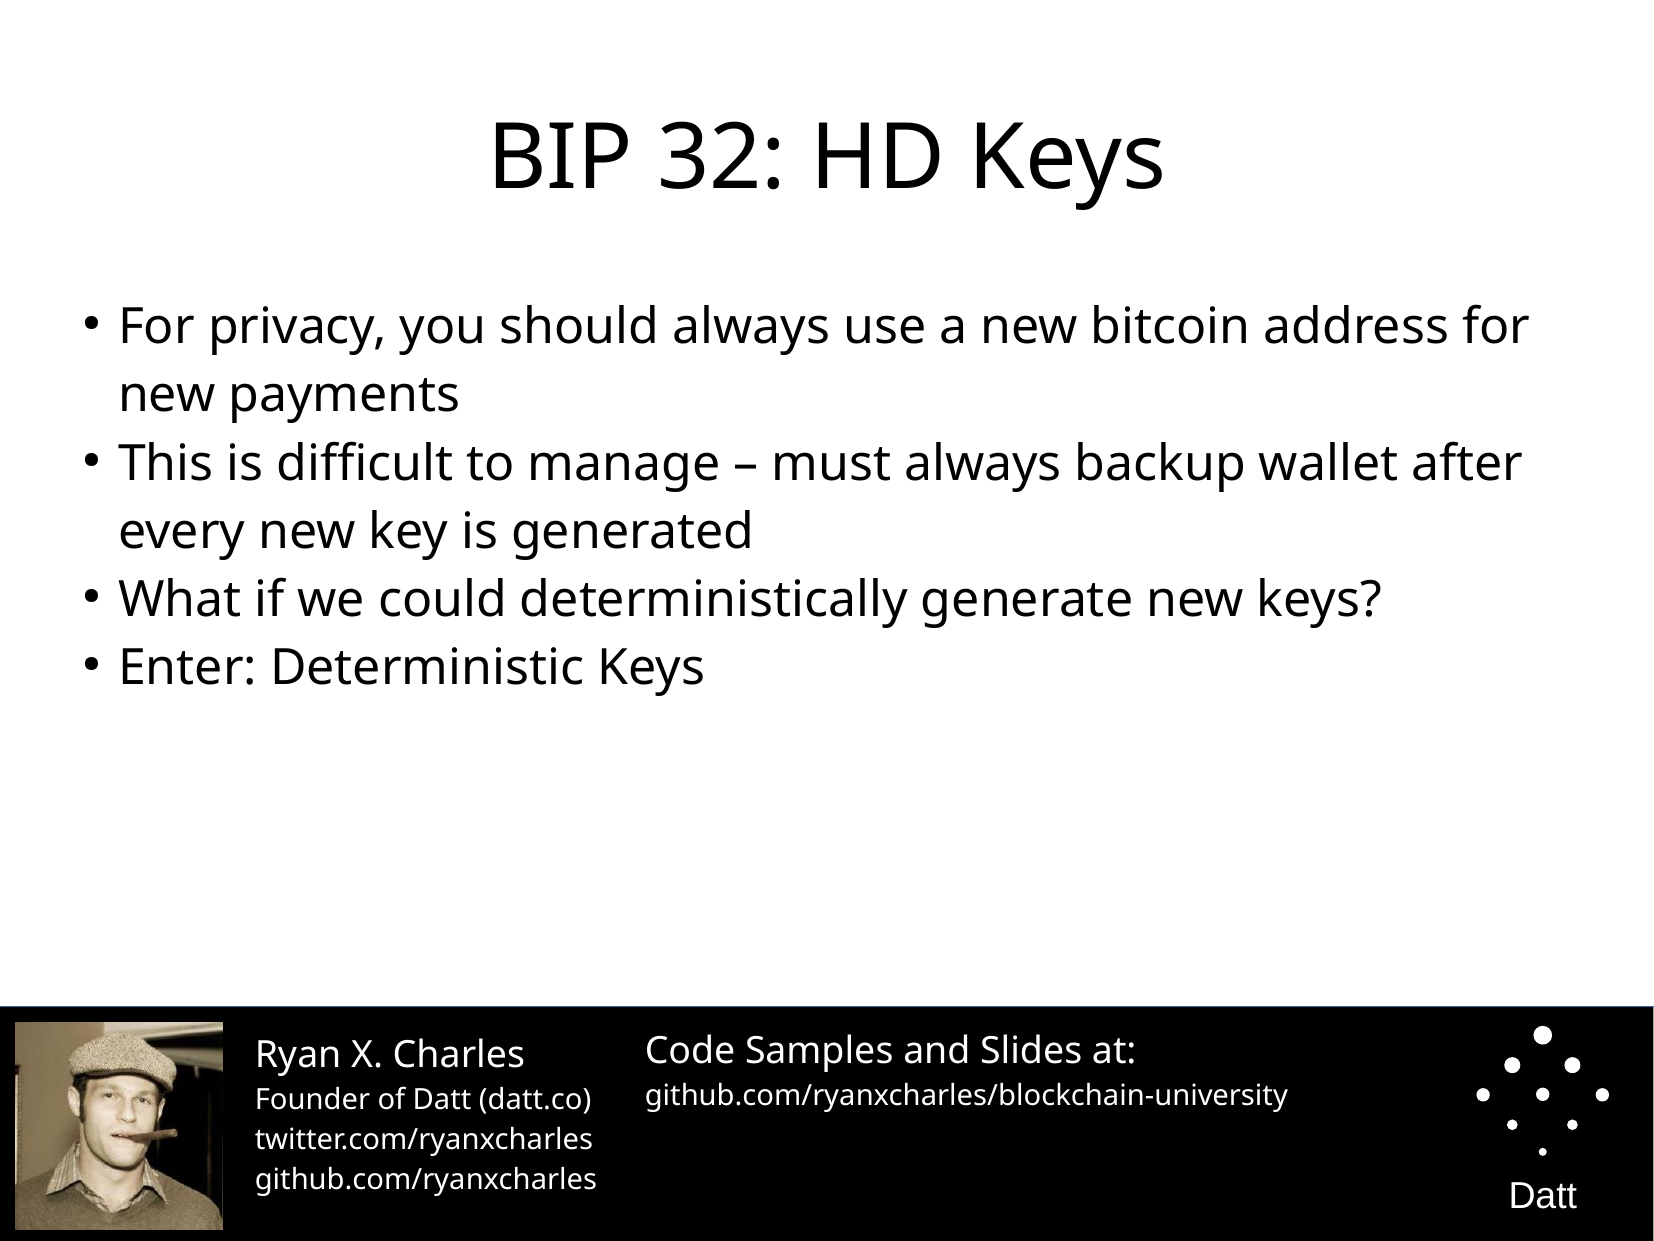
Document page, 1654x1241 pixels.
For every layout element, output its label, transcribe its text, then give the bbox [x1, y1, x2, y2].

text_box Ryan X. Charles Founder of Datt (datt.co) twitter.com/ryanxcharles github.com/ryanxcharles [240, 1020, 976, 1241]
text_box Code Samples and Slides at: github.com/ryanxcharles/blockchain-university [630, 1015, 1403, 1156]
title BIP 32: HD Keys [82, 49, 1571, 257]
subtitle For privacy, you should always use a new bitcoin address for new payments This is difficult to manage – must always backup wallet after every new key is generated What if we could deterministically generate new keys? Enter: Deterministic Keys [82, 290, 1571, 1010]
picture [1475, 1023, 1611, 1159]
picture [15, 1022, 223, 1231]
text_box Datt [1452, 1167, 1633, 1241]
text_box [0, 1006, 1654, 1241]
